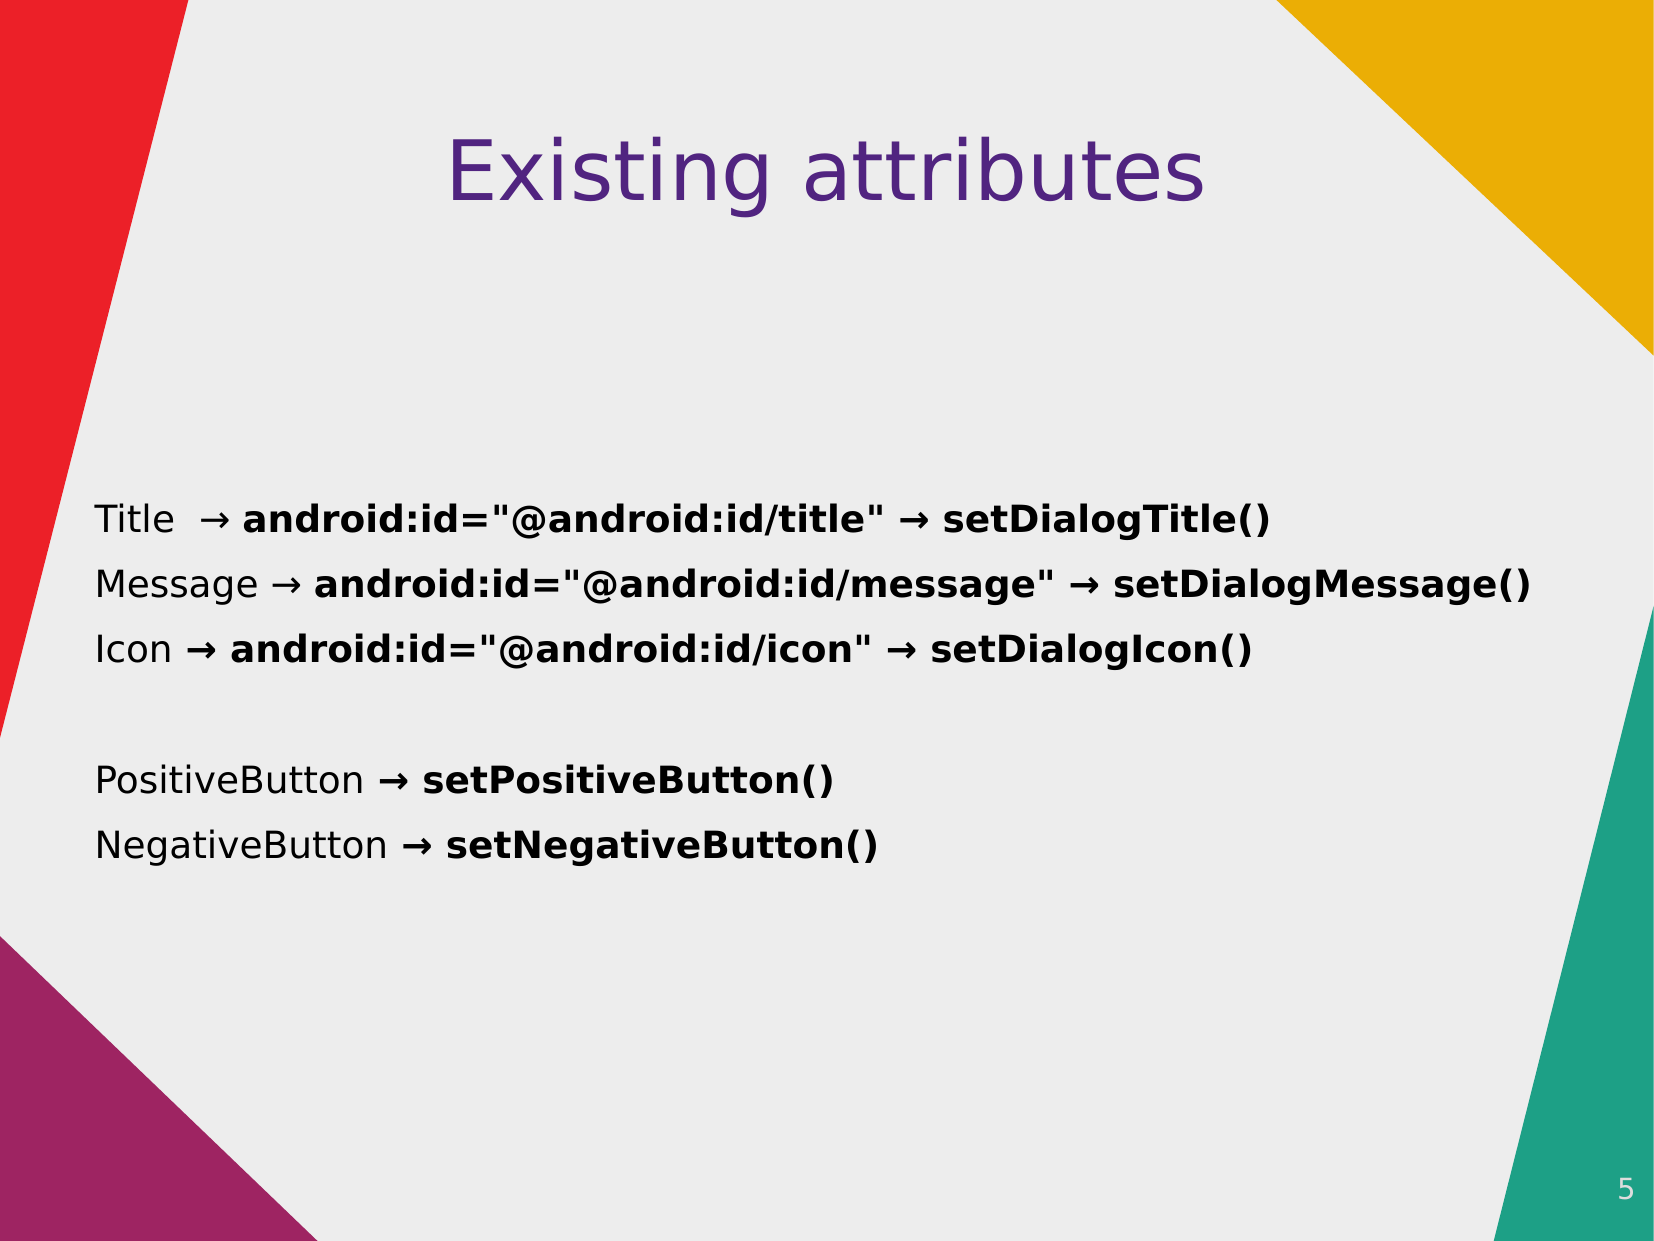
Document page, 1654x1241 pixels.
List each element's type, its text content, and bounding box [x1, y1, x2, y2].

subtitle Title → android:id="@android:id/title" → setDialogTitle() Message → android:id="@android:id/message" → setDialogMessage() Icon → android:id="@android:id/icon" → setDialogIcon() PositiveButton → setPositiveButton() NegativeButton → setNegativeButton() [94, 302, 1630, 1033]
title Existing attributes [114, 73, 1539, 271]
